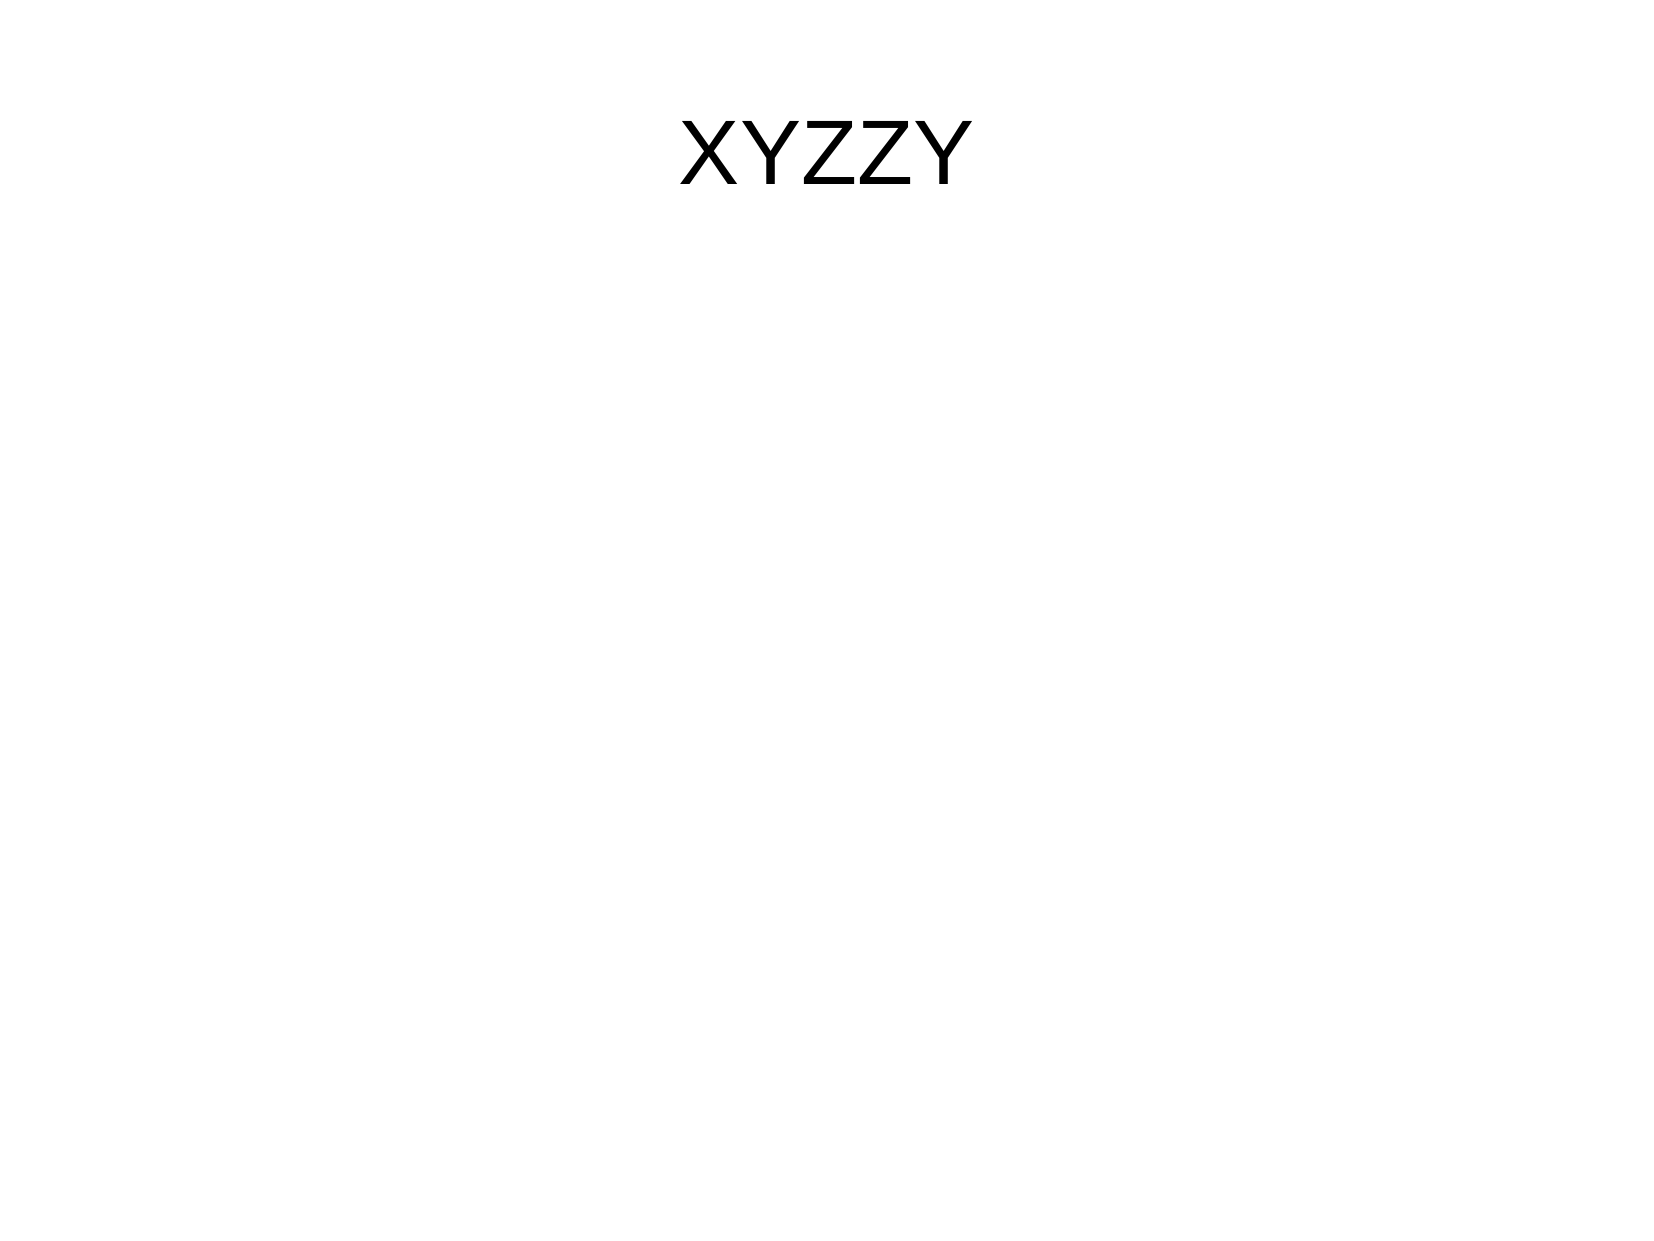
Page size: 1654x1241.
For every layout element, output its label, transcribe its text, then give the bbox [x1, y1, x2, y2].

title XYZZY [82, 49, 1571, 257]
